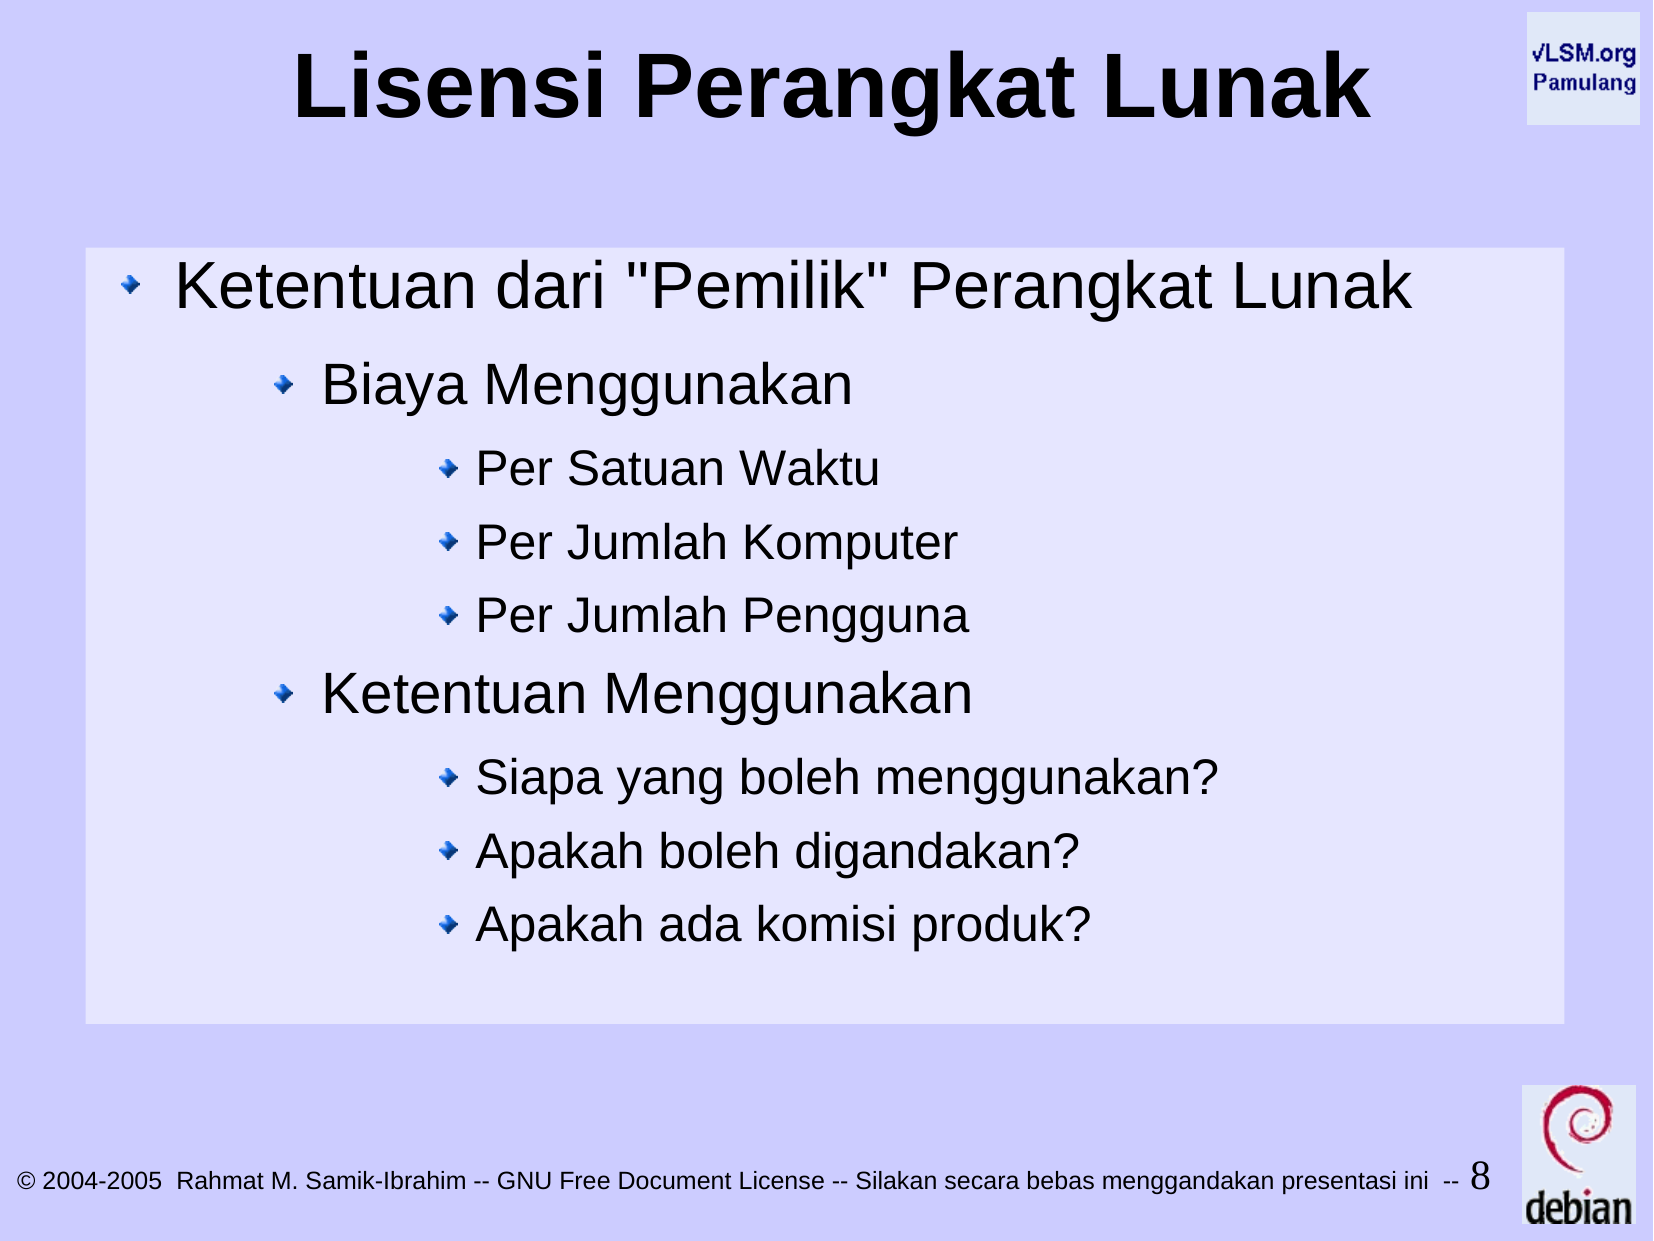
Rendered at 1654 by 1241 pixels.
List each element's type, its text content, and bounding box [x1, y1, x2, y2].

picture [1522, 1085, 1636, 1224]
picture [1527, 12, 1640, 125]
title Lisensi Perangkat Lunak [40, 31, 1625, 142]
list Ketentuan dari ''Pemilik'' Perangkat Lunak Biaya Menggunakan Per Satuan Waktu Per Jumlah Komputer Per Jumlah Pengguna Ketentuan Menggunakan Siapa yang boleh menggunakan? Apakah boleh digandakan? Apakah ada komisi produk? [85, 247, 1565, 1024]
